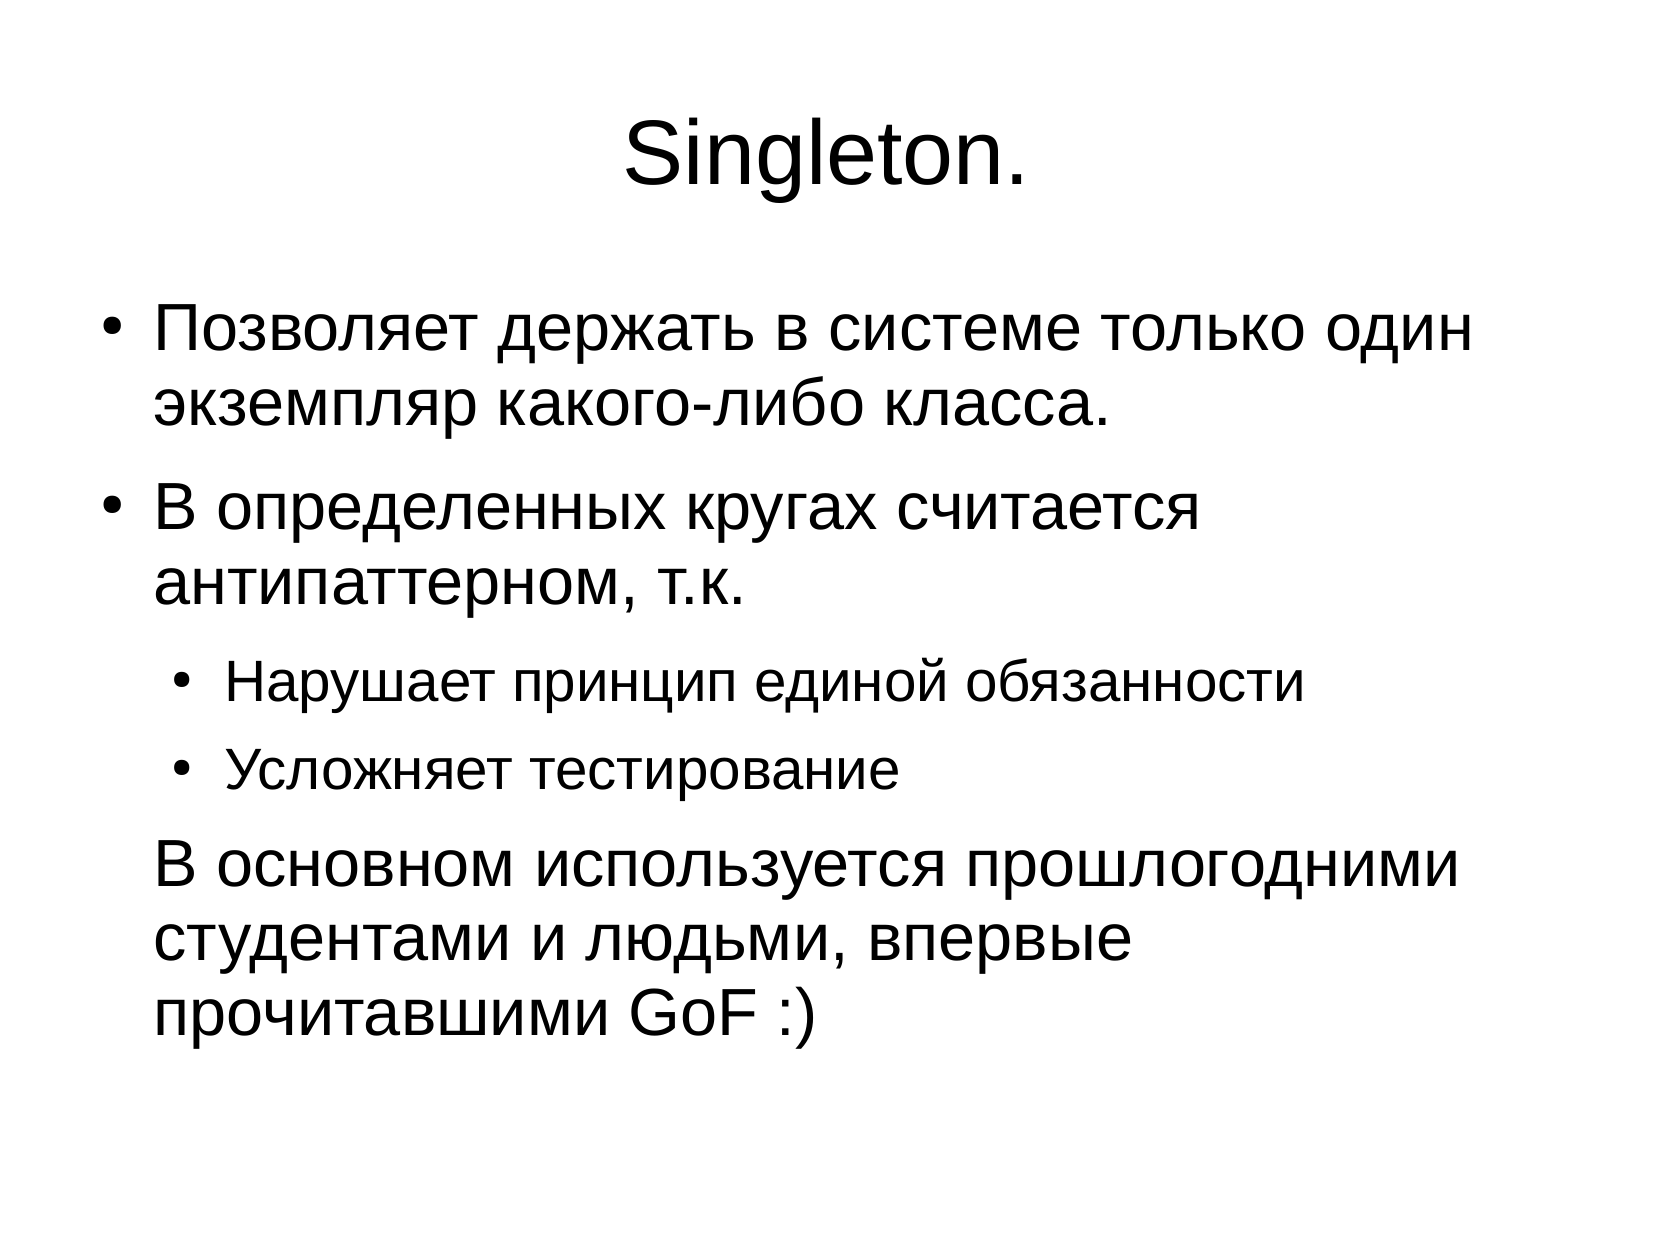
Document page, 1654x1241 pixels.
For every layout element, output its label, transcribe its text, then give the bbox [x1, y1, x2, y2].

title Singleton. [82, 49, 1571, 257]
list Позволяет держать в системе только один экземпляр какого-либо класса. В определенных кругах считается антипаттерном, т.к. Нарушает принцип единой обязанности Усложняет тестирование В основном используется прошлогодними студентами и людьми, впервые прочитавшими GoF :) [82, 290, 1571, 1050]
